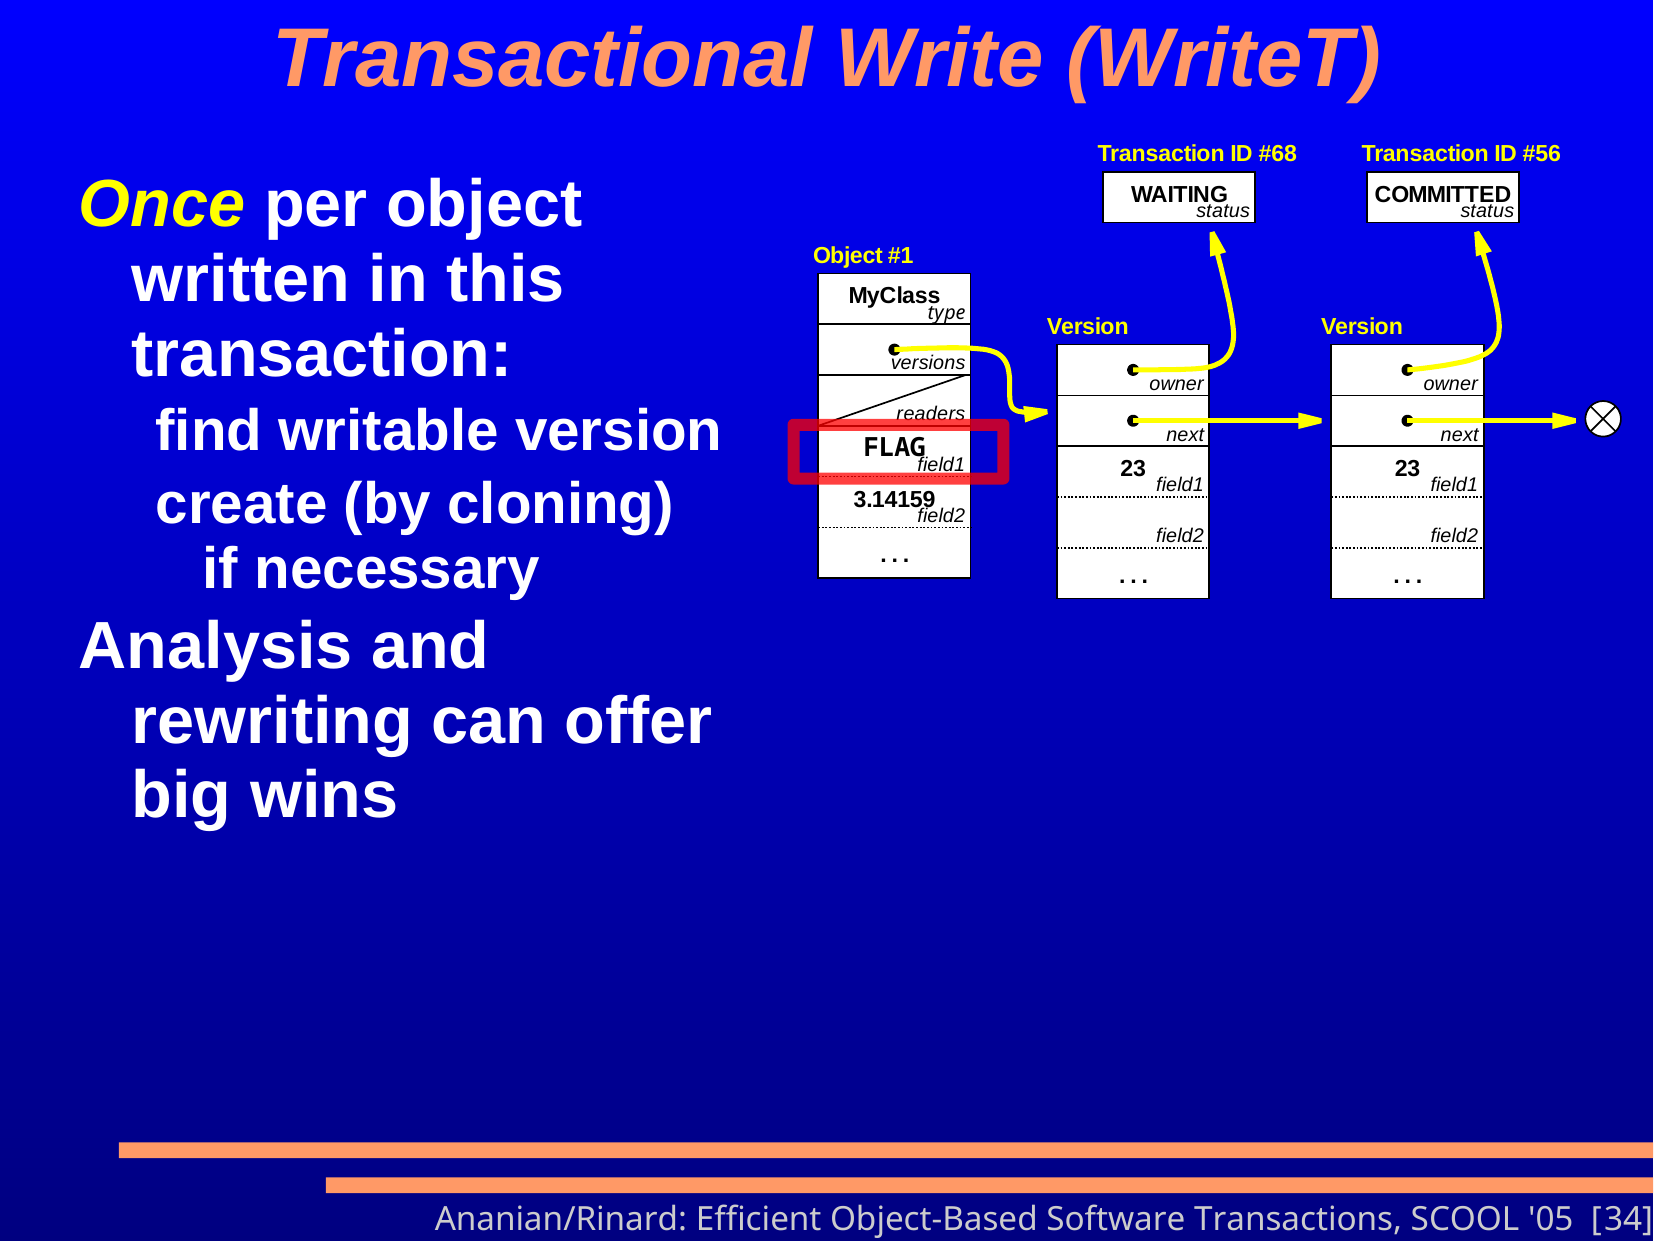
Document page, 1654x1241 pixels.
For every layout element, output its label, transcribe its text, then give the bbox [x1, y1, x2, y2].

title Transactional Write (WriteT) [121, 0, 1534, 115]
list Once per object written in this transaction: find writable version create (by cloning) if necessary Analysis and rewriting can offer big wins [61, 166, 726, 1147]
picture [756, 79, 1653, 650]
